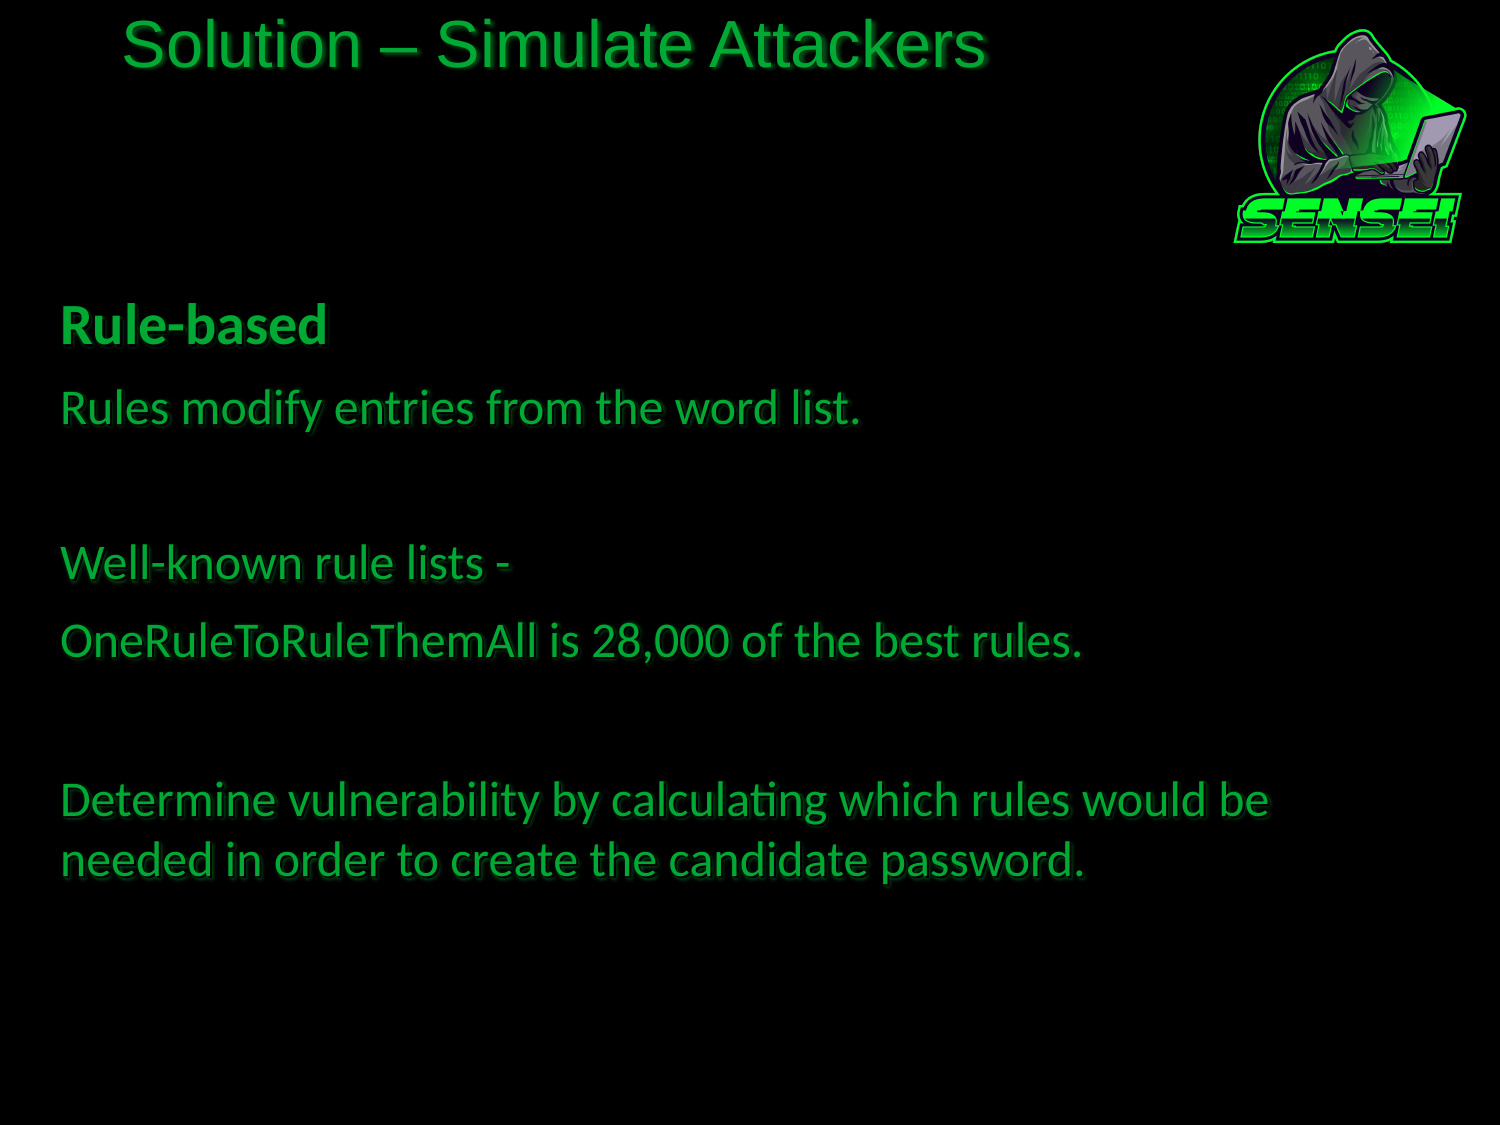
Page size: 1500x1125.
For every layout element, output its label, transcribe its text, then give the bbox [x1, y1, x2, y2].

text_box Solution – Simulate Attackers [106, 0, 1004, 90]
picture [1215, 29, 1495, 243]
list Rule-based Rules modify entries from the word list. Well-known rule lists - OneRuleToRuleThemAll is 28,000 of the best rules. Determine vulnerability by calculating which rules would be needed in order to create the candidate password. [15, 278, 1464, 1051]
